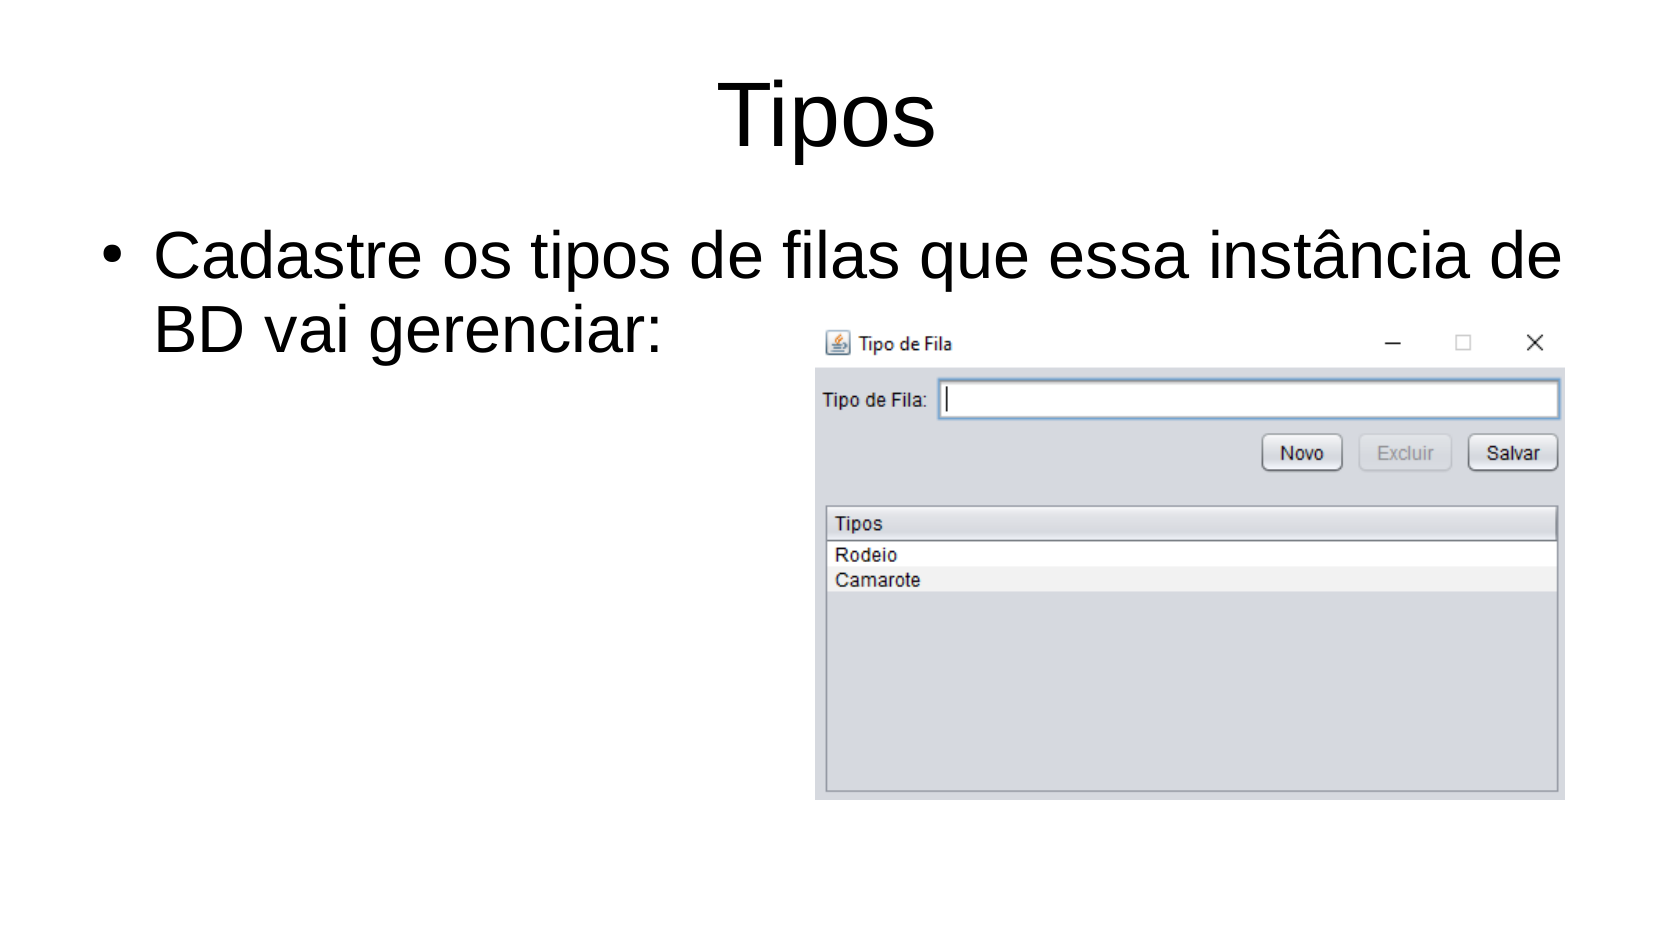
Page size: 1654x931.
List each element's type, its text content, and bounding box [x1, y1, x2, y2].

title Tipos [82, 37, 1571, 193]
list Cadastre os tipos de filas que essa instância de BD vai gerenciar: [82, 217, 1571, 758]
picture [815, 324, 1565, 800]
